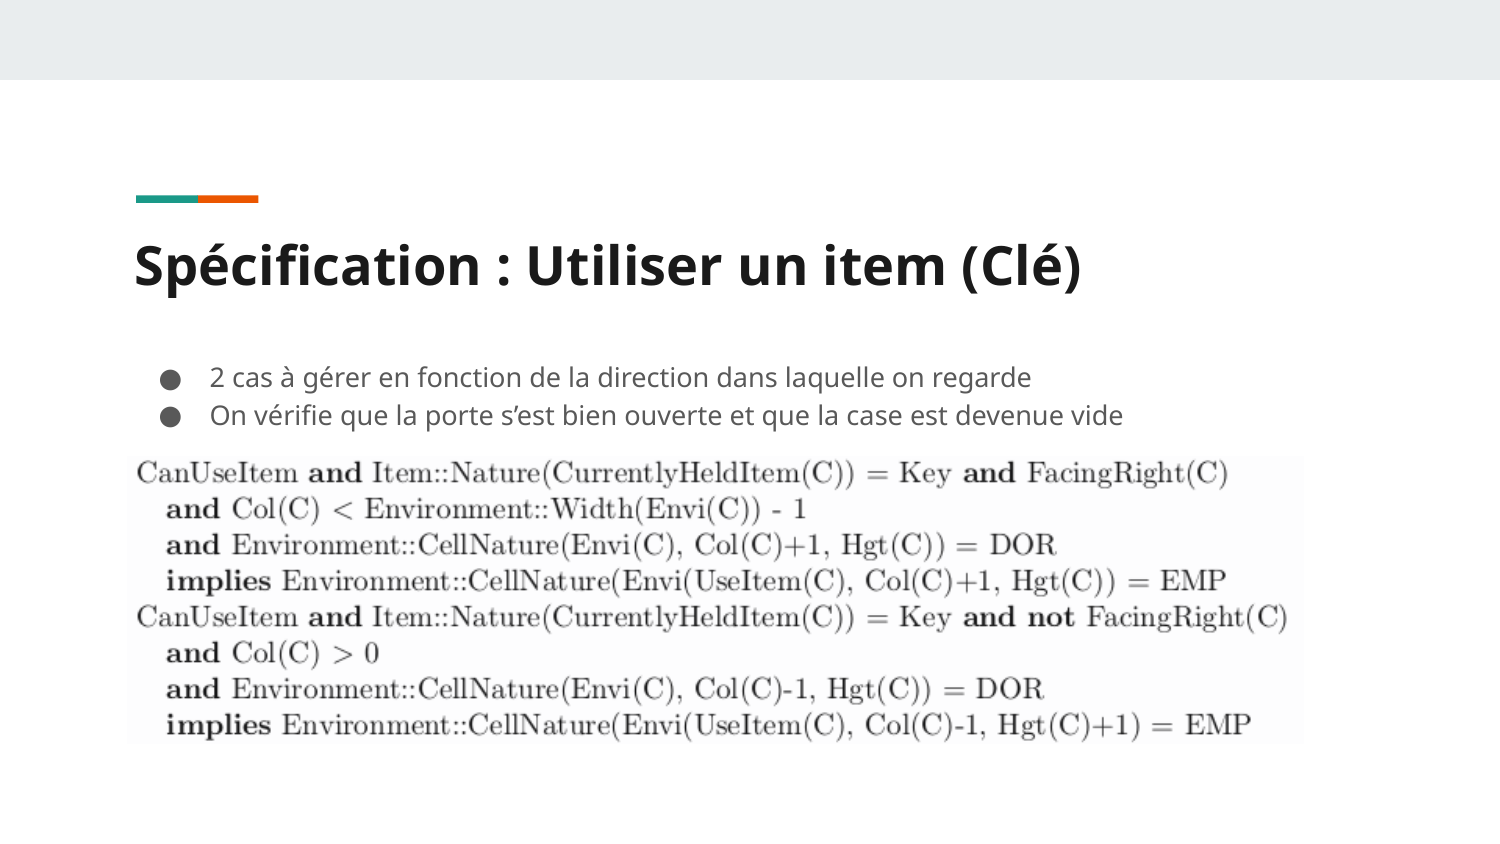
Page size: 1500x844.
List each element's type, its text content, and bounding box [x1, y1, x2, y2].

list 2 cas à gérer en fonction de la direction dans laquelle on regarde On vérifie que la porte s’est bien ouverte et que la case est devenue vide [119, 341, 1381, 783]
title Spécification : Utiliser un item (Clé) [119, 216, 1381, 305]
picture [127, 456, 1304, 744]
